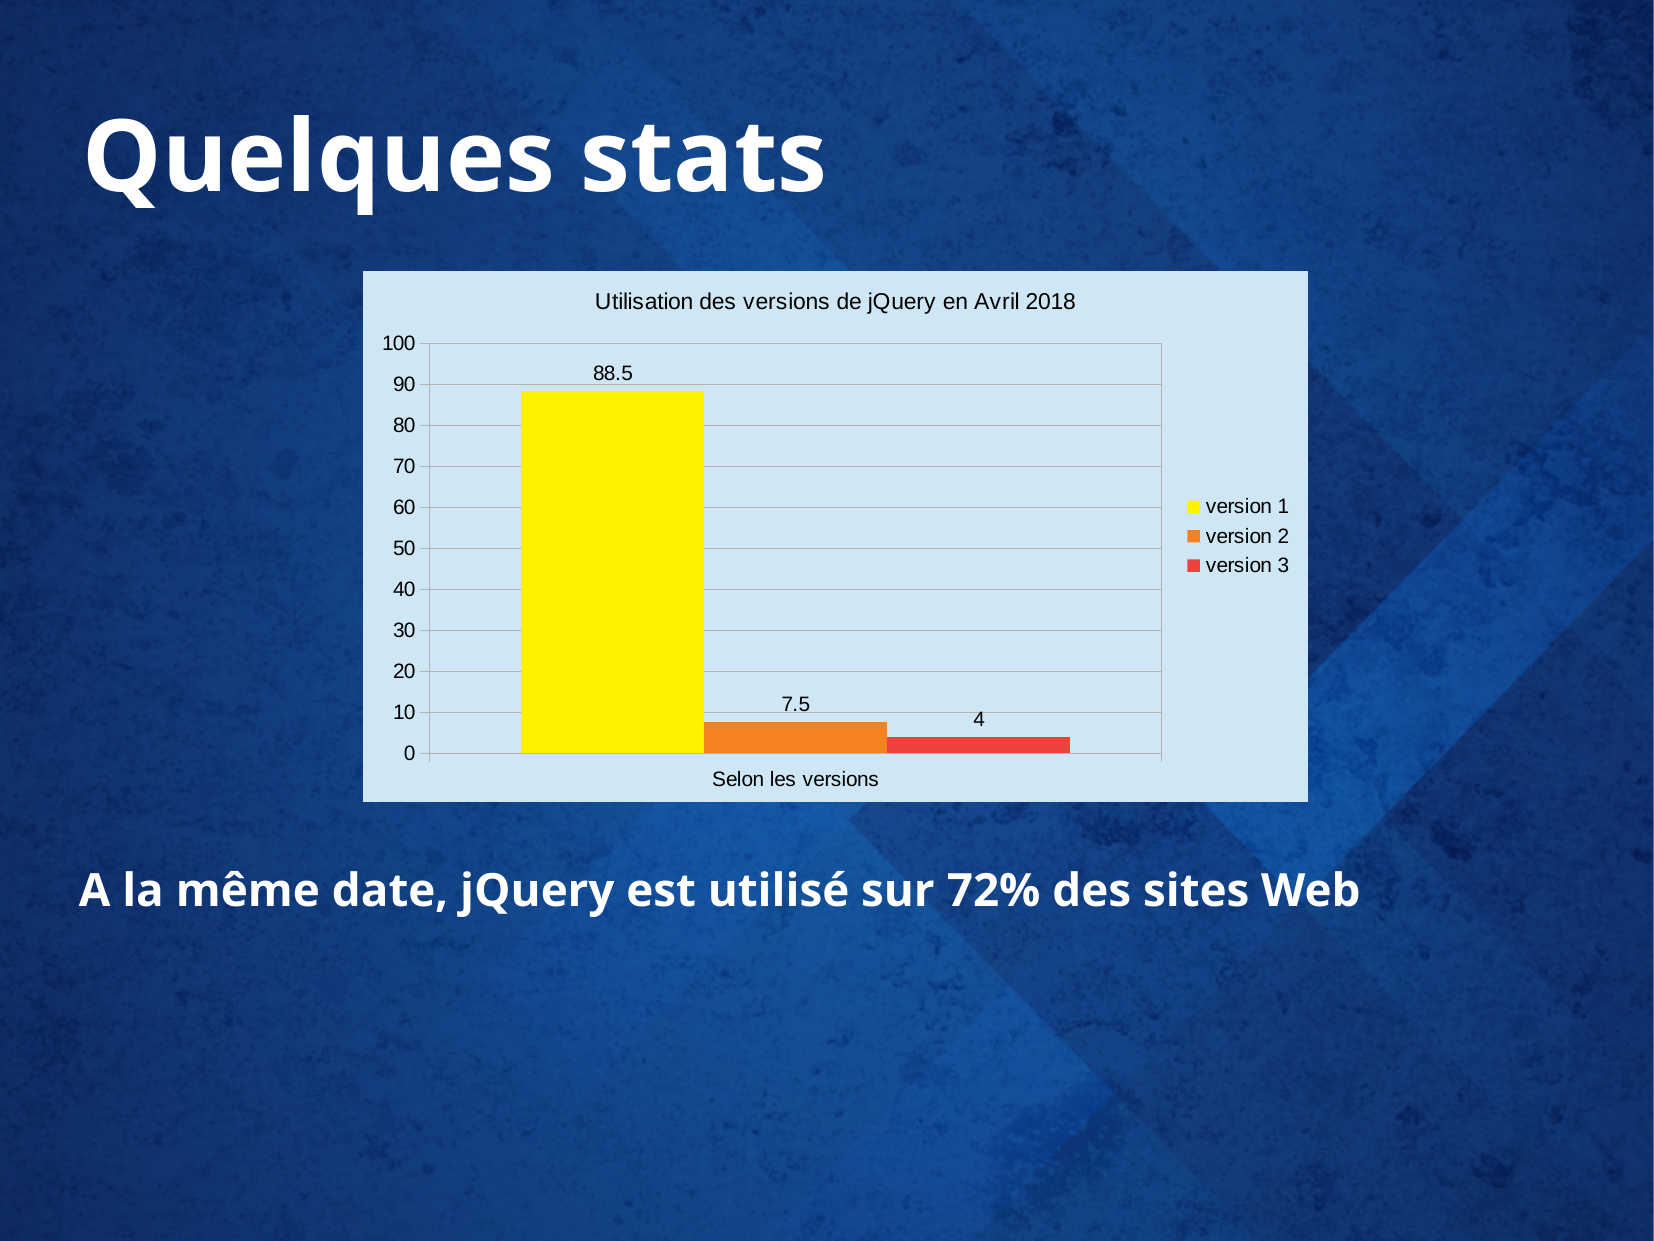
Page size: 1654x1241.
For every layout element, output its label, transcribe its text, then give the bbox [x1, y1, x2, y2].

picture [0, 0, 1654, 1241]
chart [363, 270, 1309, 802]
title Quelques stats [82, 49, 1571, 257]
text_box A la même date, jQuery est utilisé sur 72% des sites Web [78, 857, 1534, 922]
